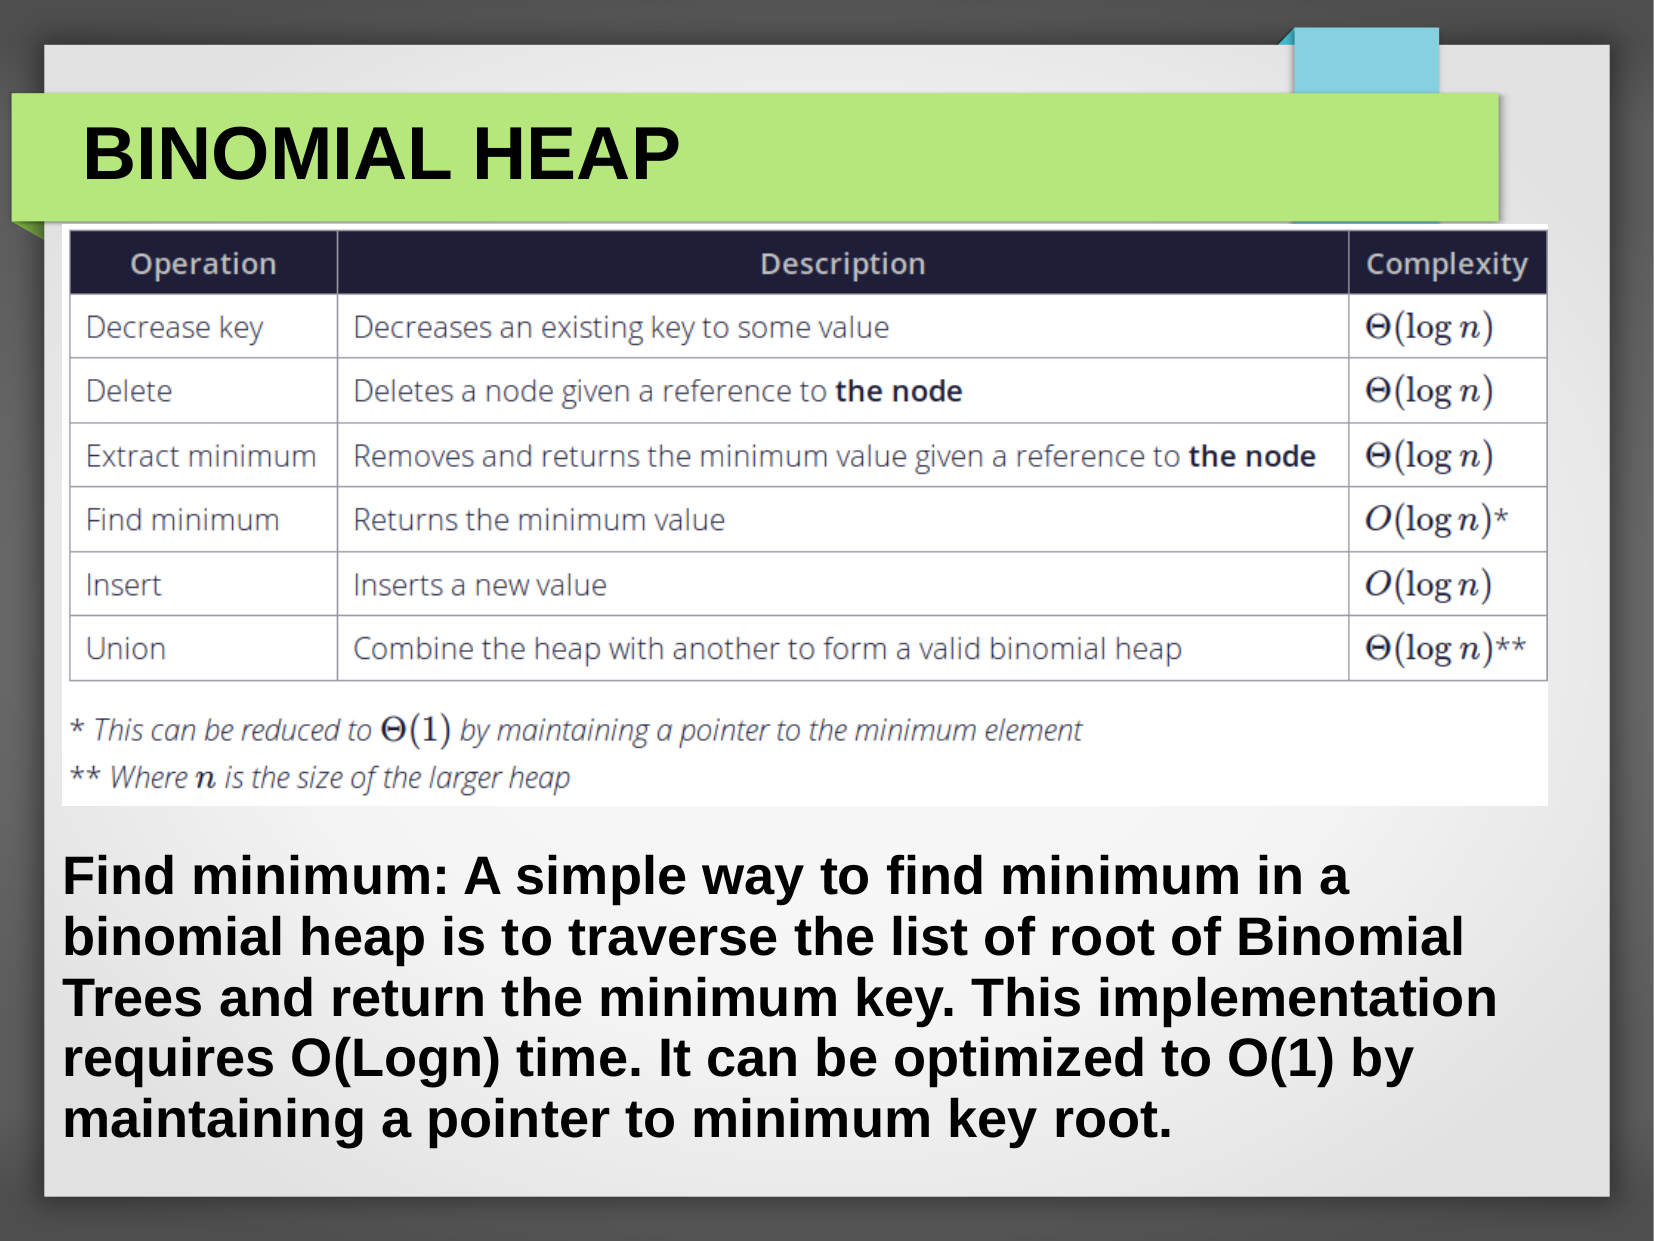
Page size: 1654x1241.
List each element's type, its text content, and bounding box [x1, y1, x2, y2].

picture [0, 0, 1654, 1241]
list [82, 295, 1571, 838]
text_box Find minimum: A simple way to find minimum in a binomial heap is to traverse the list of root of Binomial Trees and return the minimum key. This implementation requires O(Logn) time. It can be optimized to O(1) by maintaining a pointer to minimum key root. [47, 838, 1571, 1157]
title BINOMIAL HEAP [82, 94, 1264, 213]
